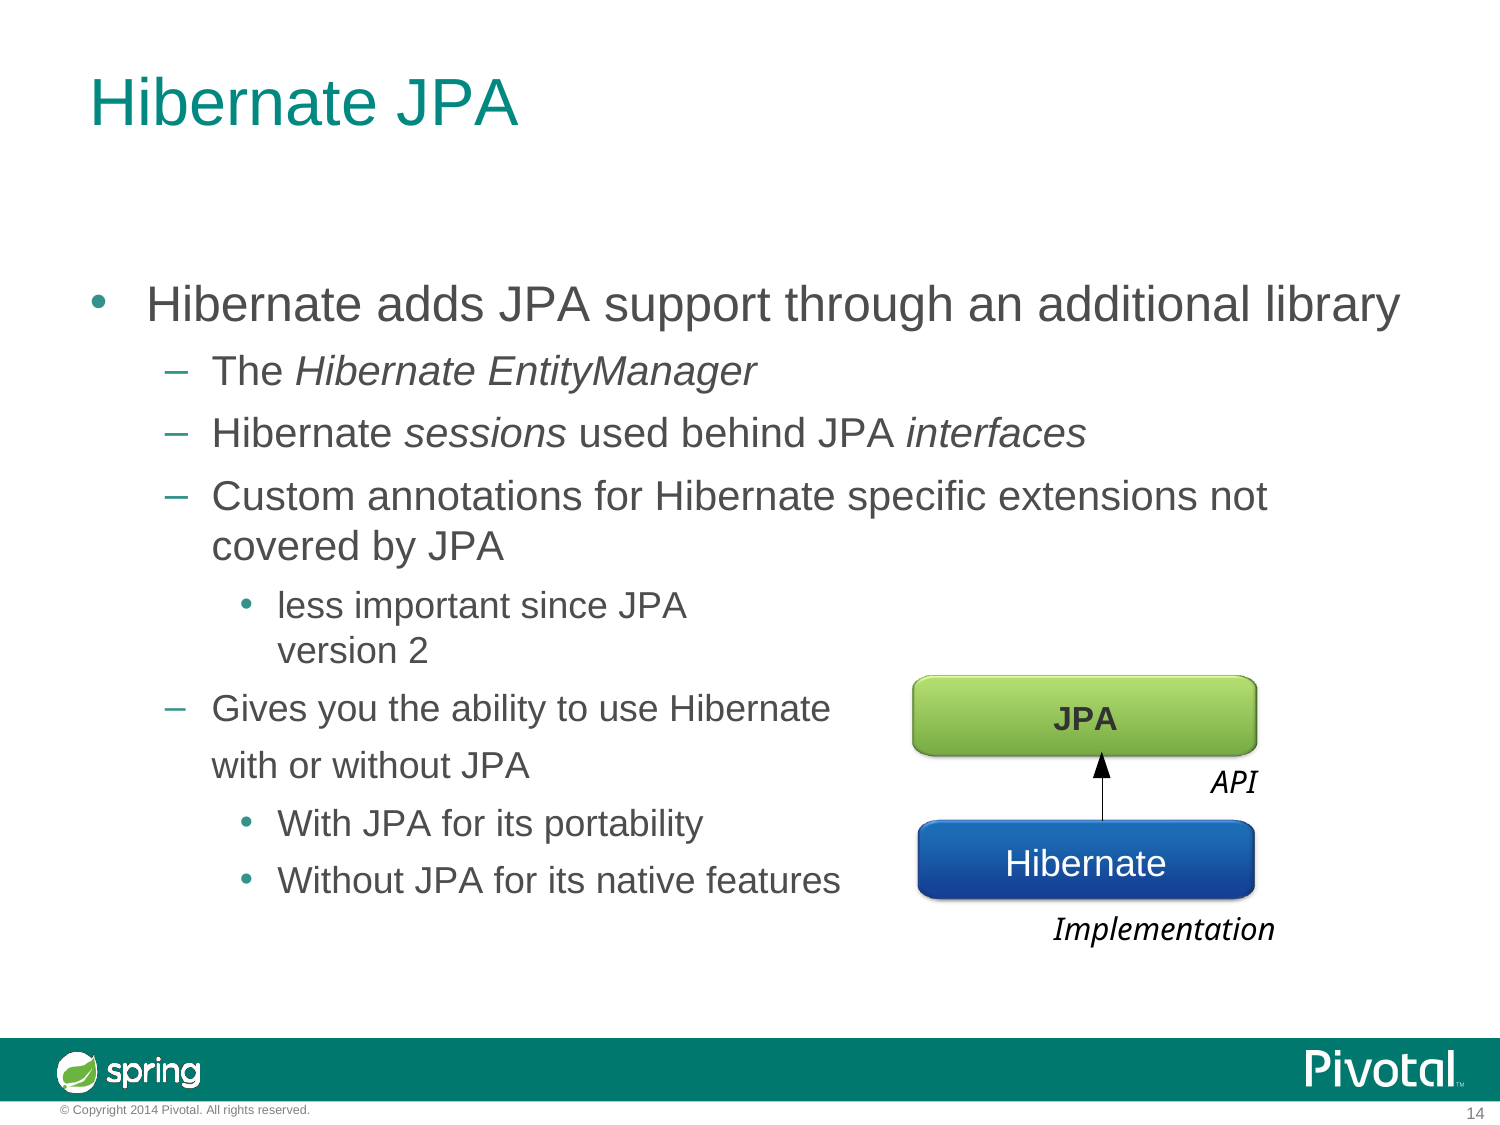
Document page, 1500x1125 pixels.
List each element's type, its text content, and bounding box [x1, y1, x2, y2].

picture [909, 816, 1263, 907]
text_box Implementation [1039, 901, 1337, 955]
list Hibernate adds JPA support through an additional library The Hibernate EntityManager Hibernate sessions used behind JPA interfaces Custom annotations for Hibernate specific extensions not covered by JPA less important since JPA version 2 Gives you the ability to use Hibernate with or without JPA With JPA for its portability Without JPA for its native features [75, 262, 1426, 1005]
picture [904, 671, 1267, 764]
picture [32, 1041, 210, 1103]
picture [1306, 1050, 1464, 1087]
title Hibernate JPA [75, 45, 1426, 233]
text_box API [1196, 755, 1304, 808]
